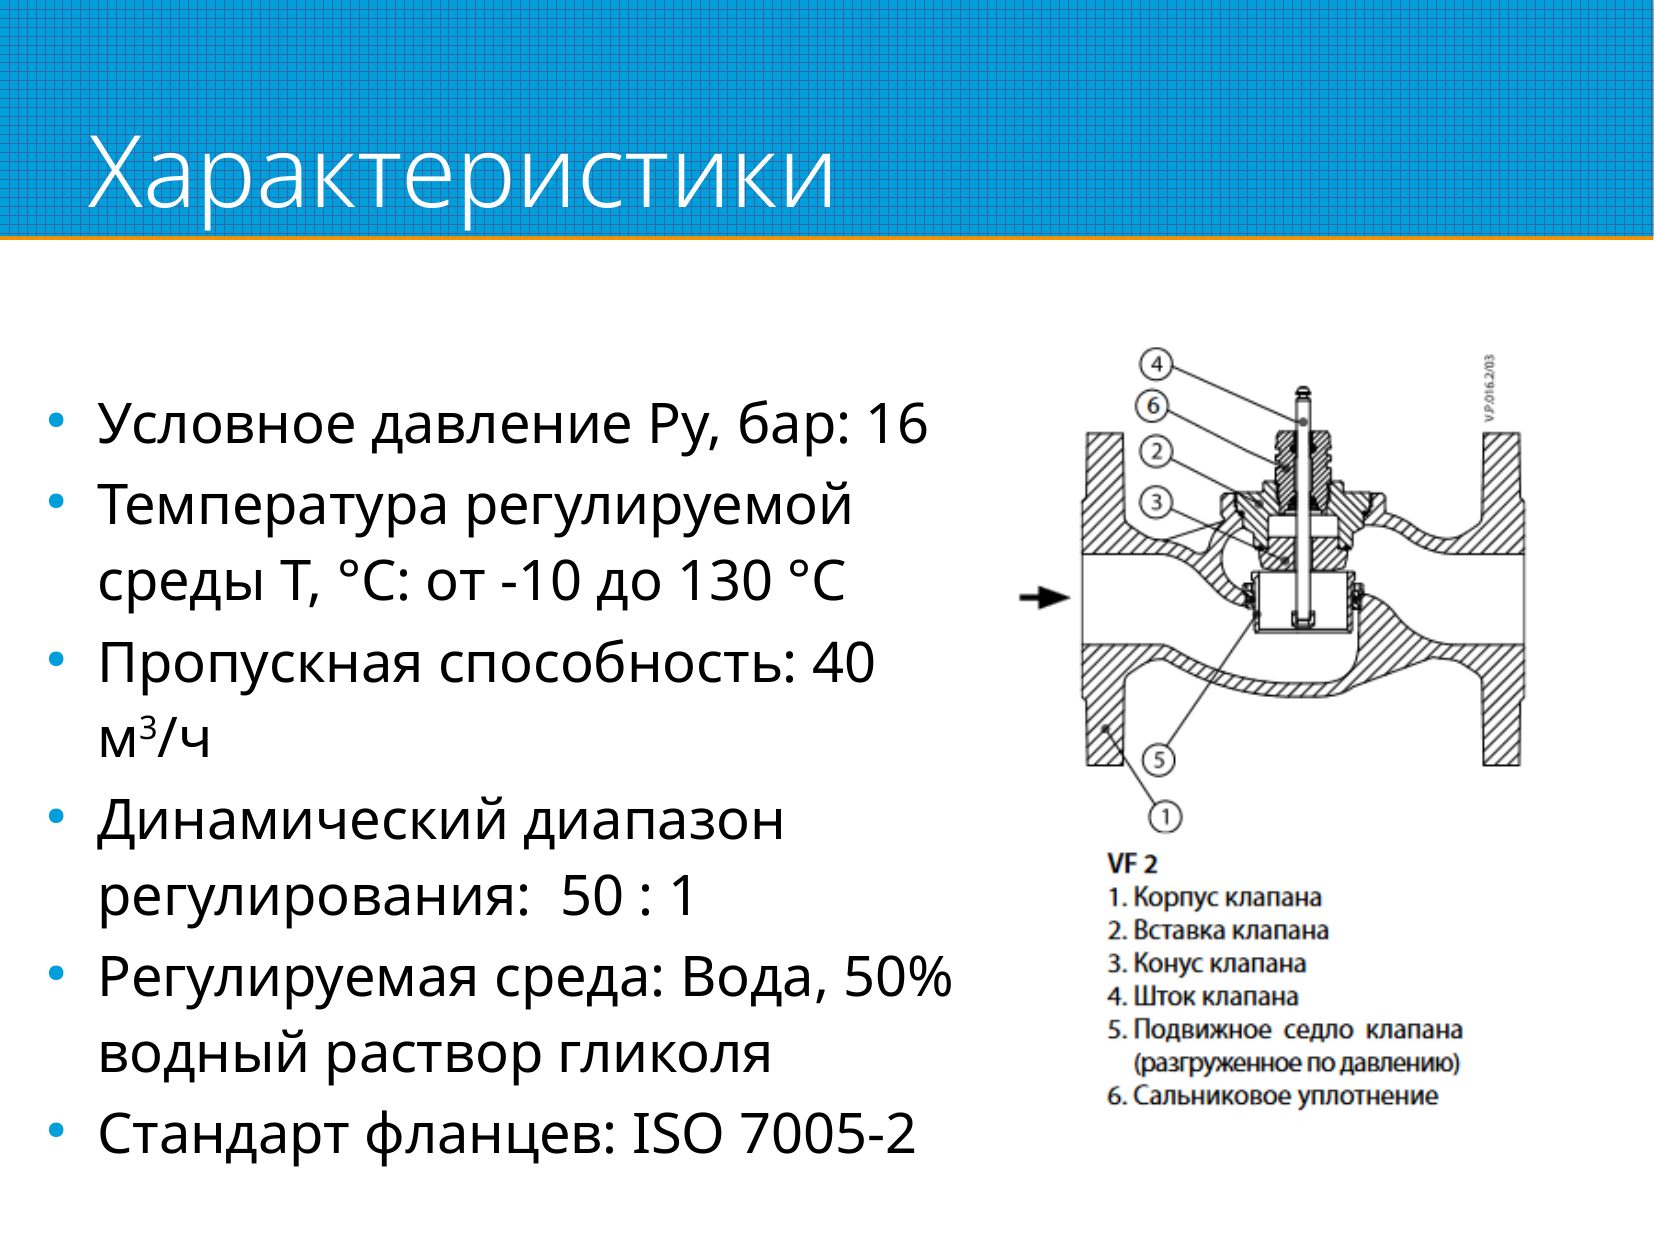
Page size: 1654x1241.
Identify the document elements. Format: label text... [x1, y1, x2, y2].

list Условное давление Ру, бар: 16 Температура регулируемой среды Т, °С: от -10 до 130 °С Пропускная способность: 40 м3/ч Динамический диапазон регулирования: 50 : 1 Регулируемая среда: Вода, 50% водный раствор гликоля Стандарт фланцев: ISO 7005-2 [29, 383, 975, 1172]
picture [1003, 278, 1595, 1182]
title Характеристики [88, 19, 1565, 237]
